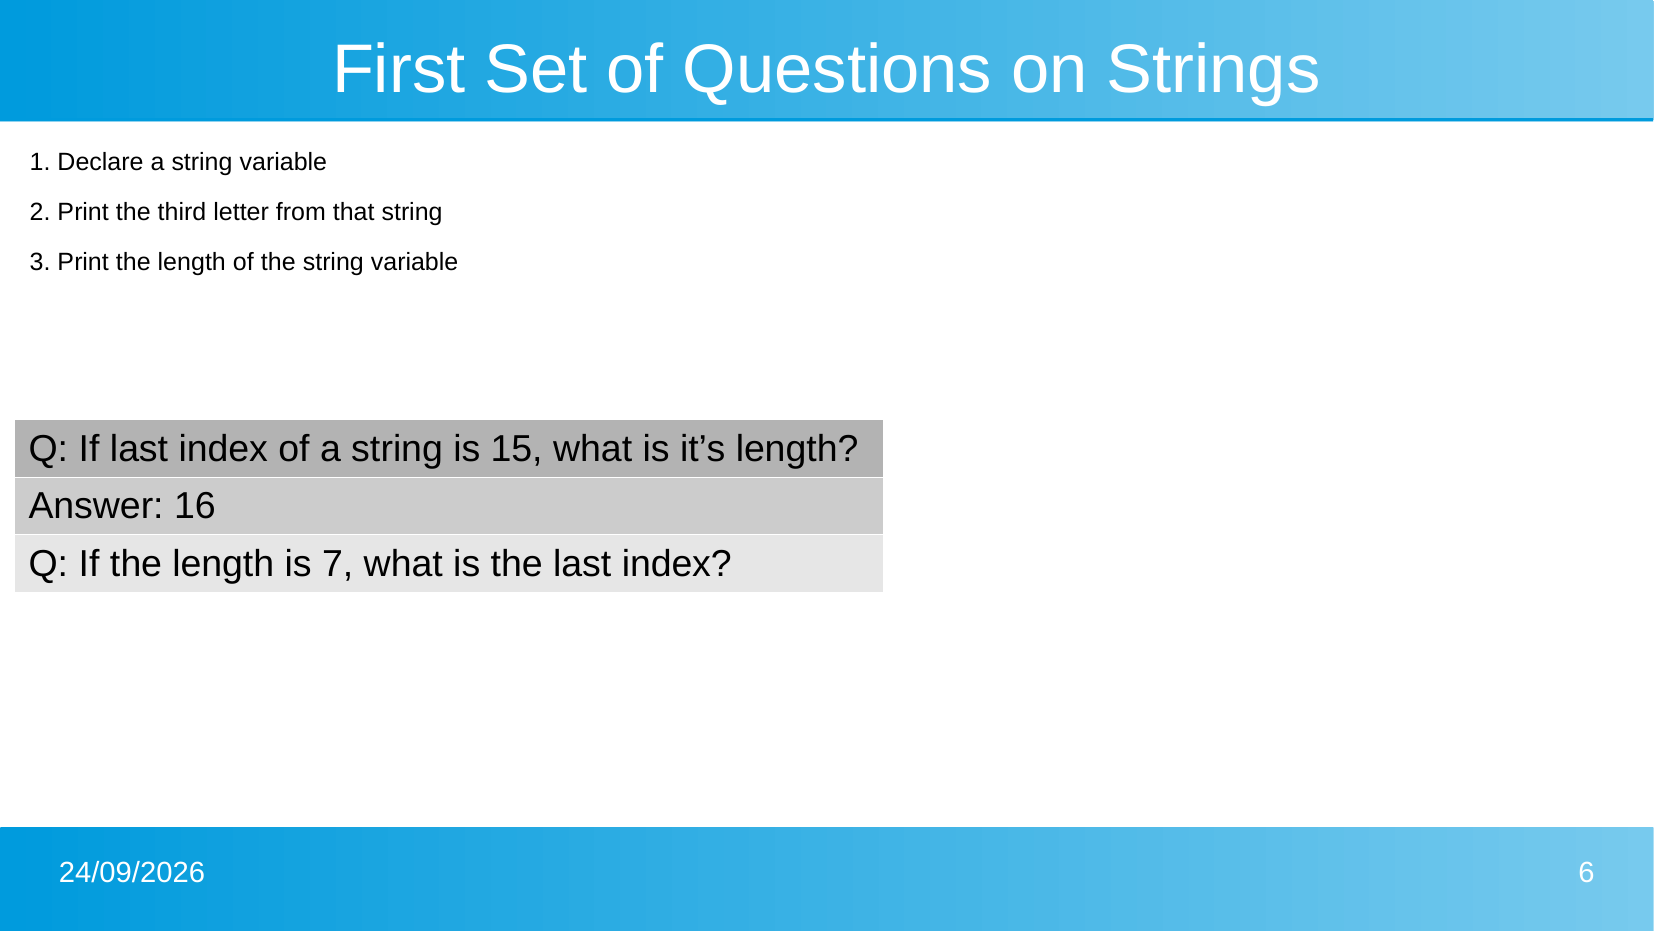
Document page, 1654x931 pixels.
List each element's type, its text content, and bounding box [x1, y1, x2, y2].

table_cell Answer: 16 [15, 478, 883, 534]
list 1. Declare a string variable 2. Print the third letter from that string 3. Print the length of the string variable [29, 147, 1506, 384]
table_header Q: If last index of a string is 15, what is it’s length? [15, 420, 883, 477]
table_cell Q: If the length is 7, what is the last index? [15, 535, 883, 592]
title First Set of Questions on Strings [59, 29, 1595, 108]
